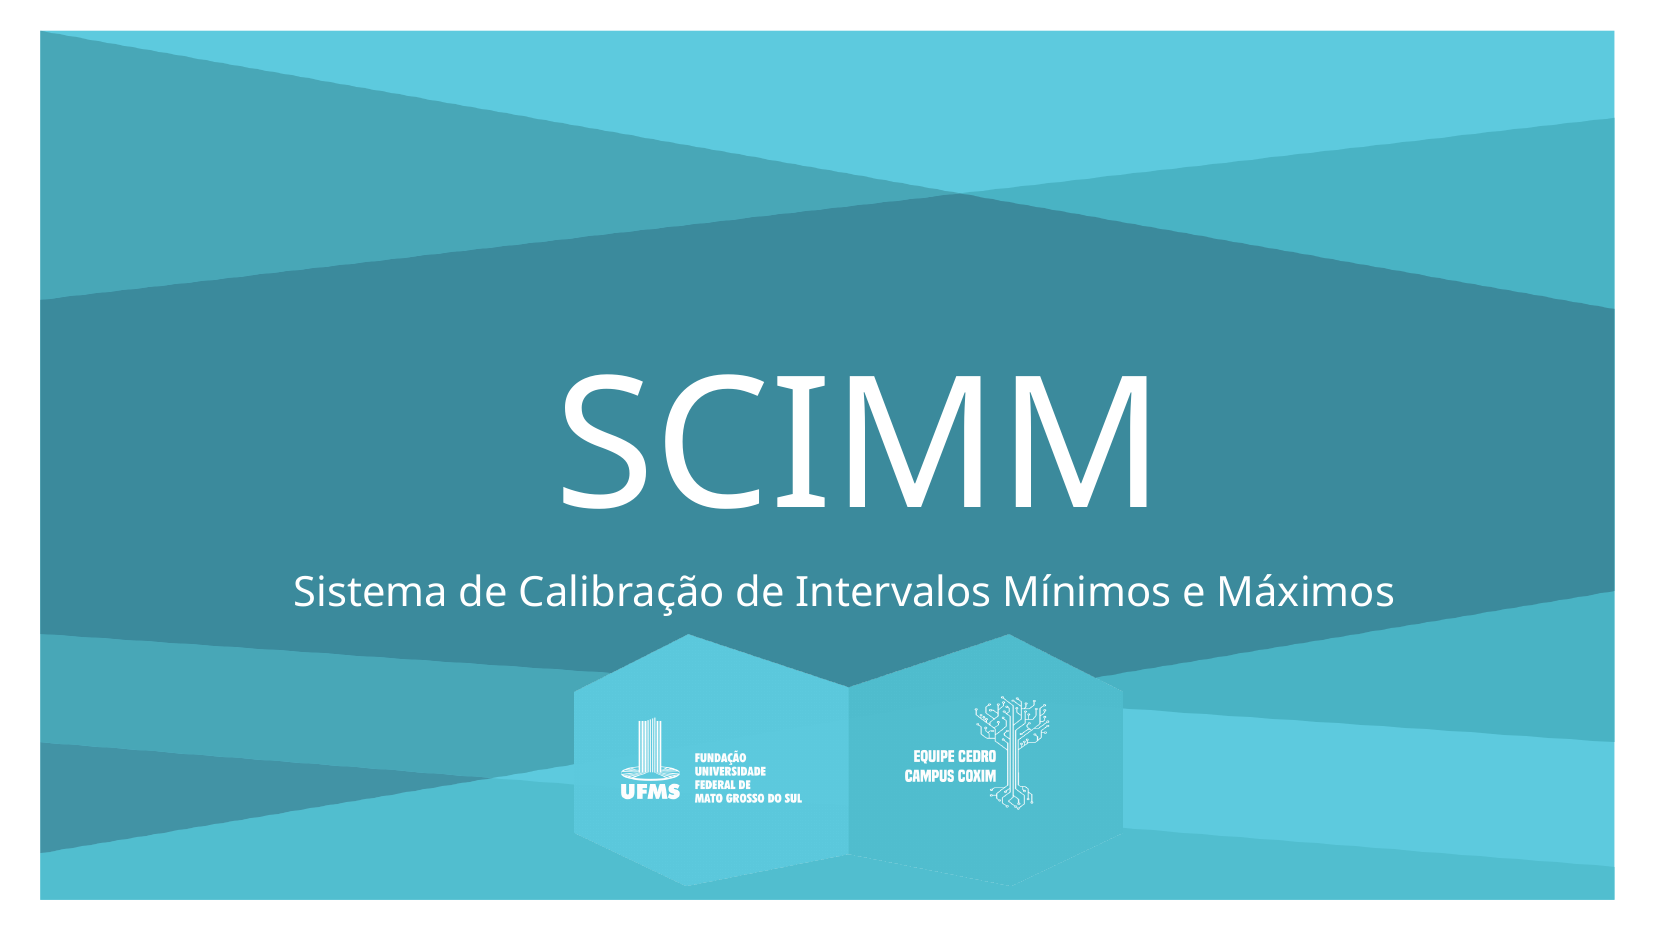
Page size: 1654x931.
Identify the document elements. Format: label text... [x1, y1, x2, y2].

subtitle SCIMM Sistema de Calibração de Intervalos Mínimos e Máximos [0, 0, 1654, 931]
picture [574, 634, 1123, 886]
